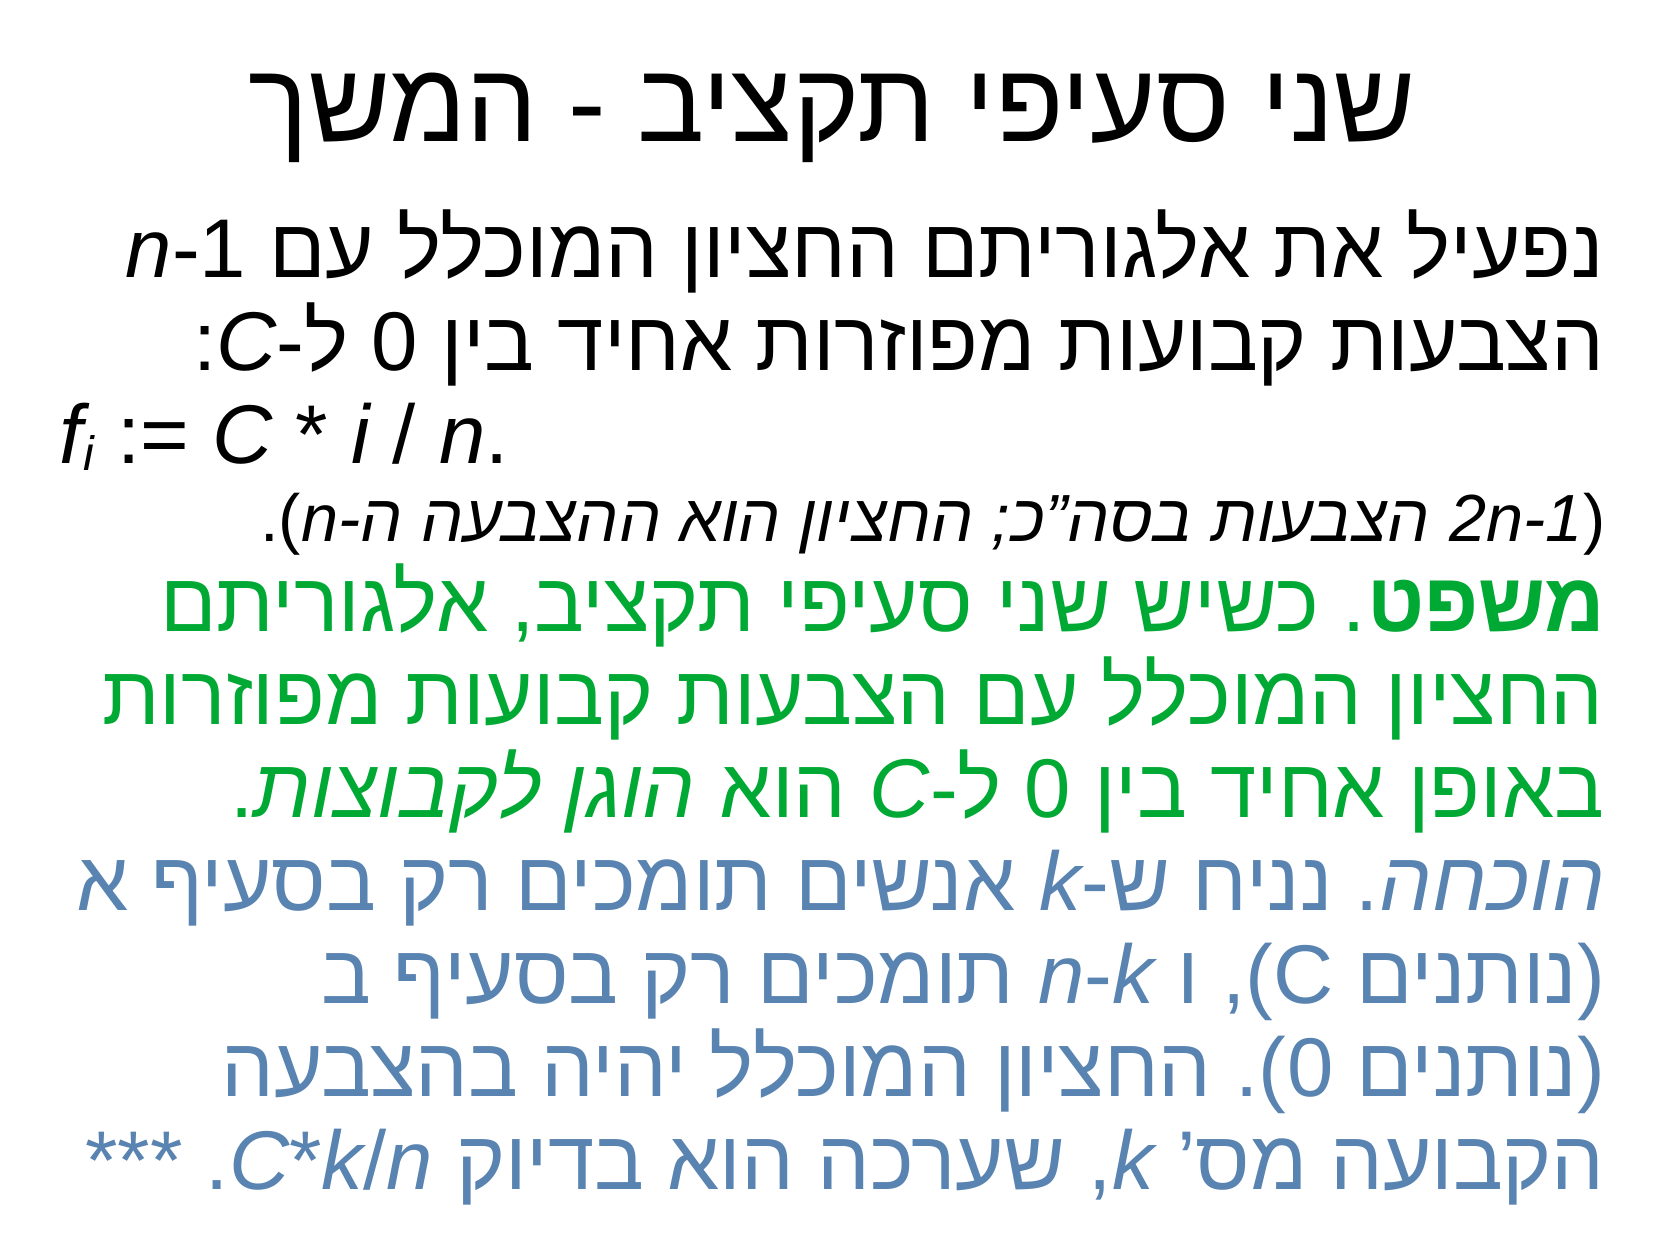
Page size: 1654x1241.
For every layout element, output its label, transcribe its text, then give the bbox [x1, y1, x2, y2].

title שני סעיפי תקציב - המשך [45, 0, 1621, 195]
text_box נפעיל את אלגוריתם החציון המוכלל עם n-1 הצבעות קבועות מפוזרות אחיד בין 0 ל-C: fi := C * i / n. (2n-1 הצבעות בסה”כ; החציון הוא ההצבעה ה-n). משפט. כשיש שני סעיפי תקציב, אלגוריתם החציון המוכלל עם הצבעות קבועות מפוזרות באופן אחיד בין 0 ל-C הוא הוגן לקבוצות. הוכחה. נניח ש-k אנשים תומכים רק בסעיף א (נותנים C), ו n-k תומכים רק בסעיף ב (נותנים 0). החציון המוכלל יהיה בהצבעה הקבועה מס’ k, שערכה הוא בדיוק C*k/n. *** [45, 195, 1621, 1215]
